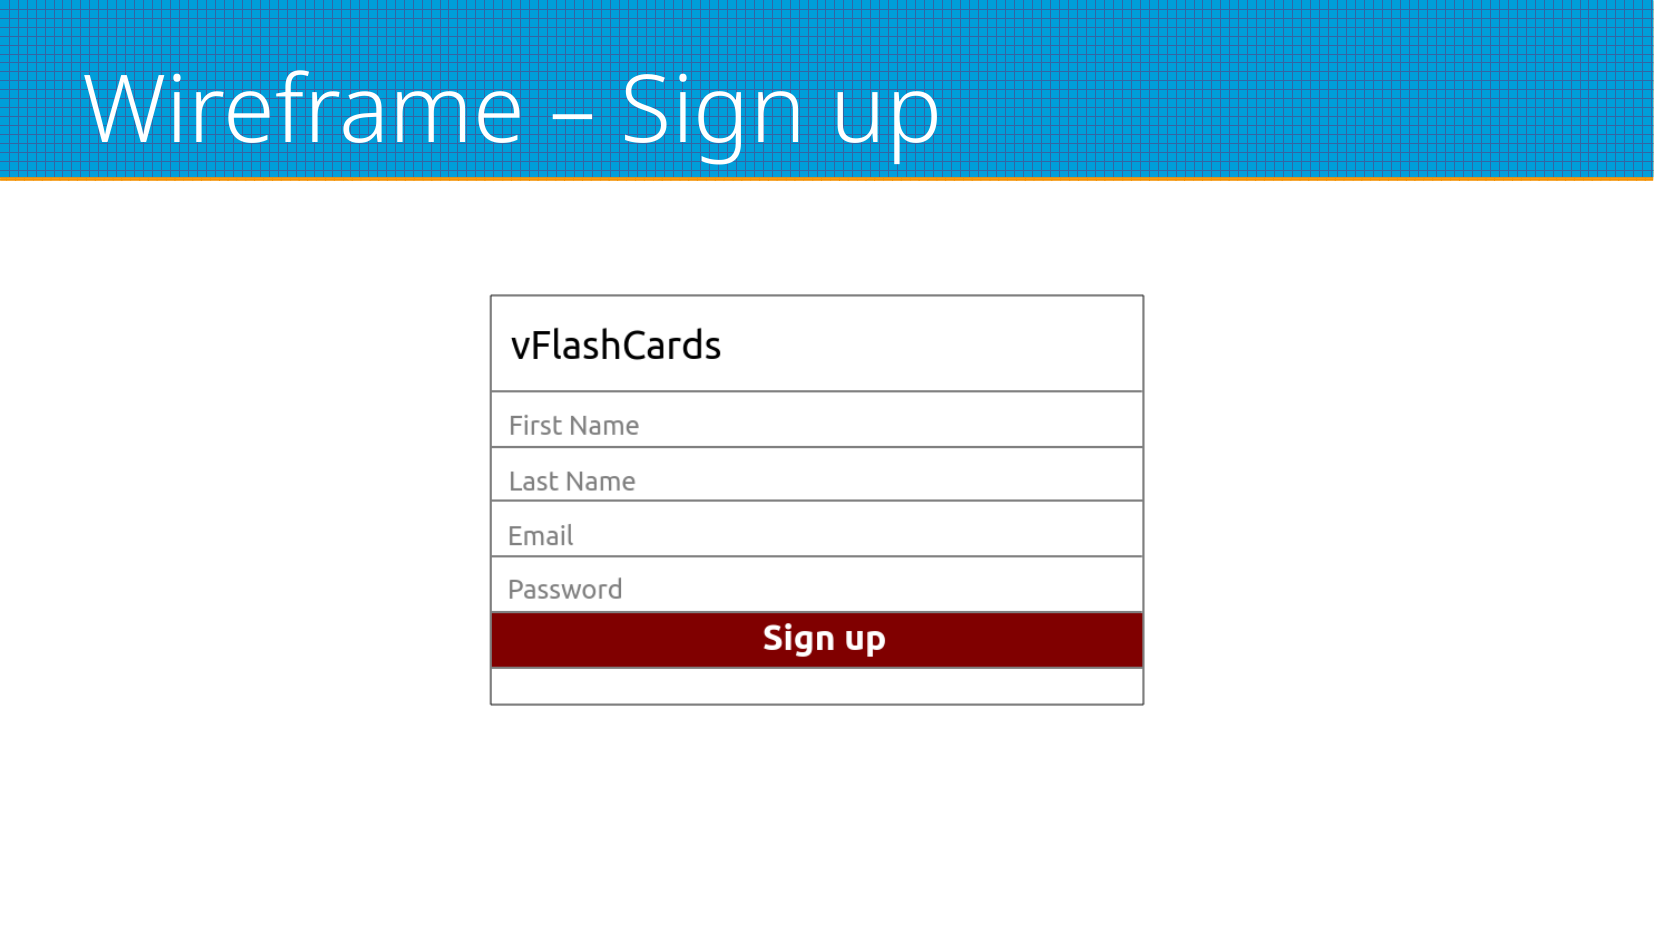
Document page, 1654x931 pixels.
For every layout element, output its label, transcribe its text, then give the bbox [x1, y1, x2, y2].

picture [375, 194, 1266, 863]
title Wireframe – Sign up [82, 14, 1571, 171]
